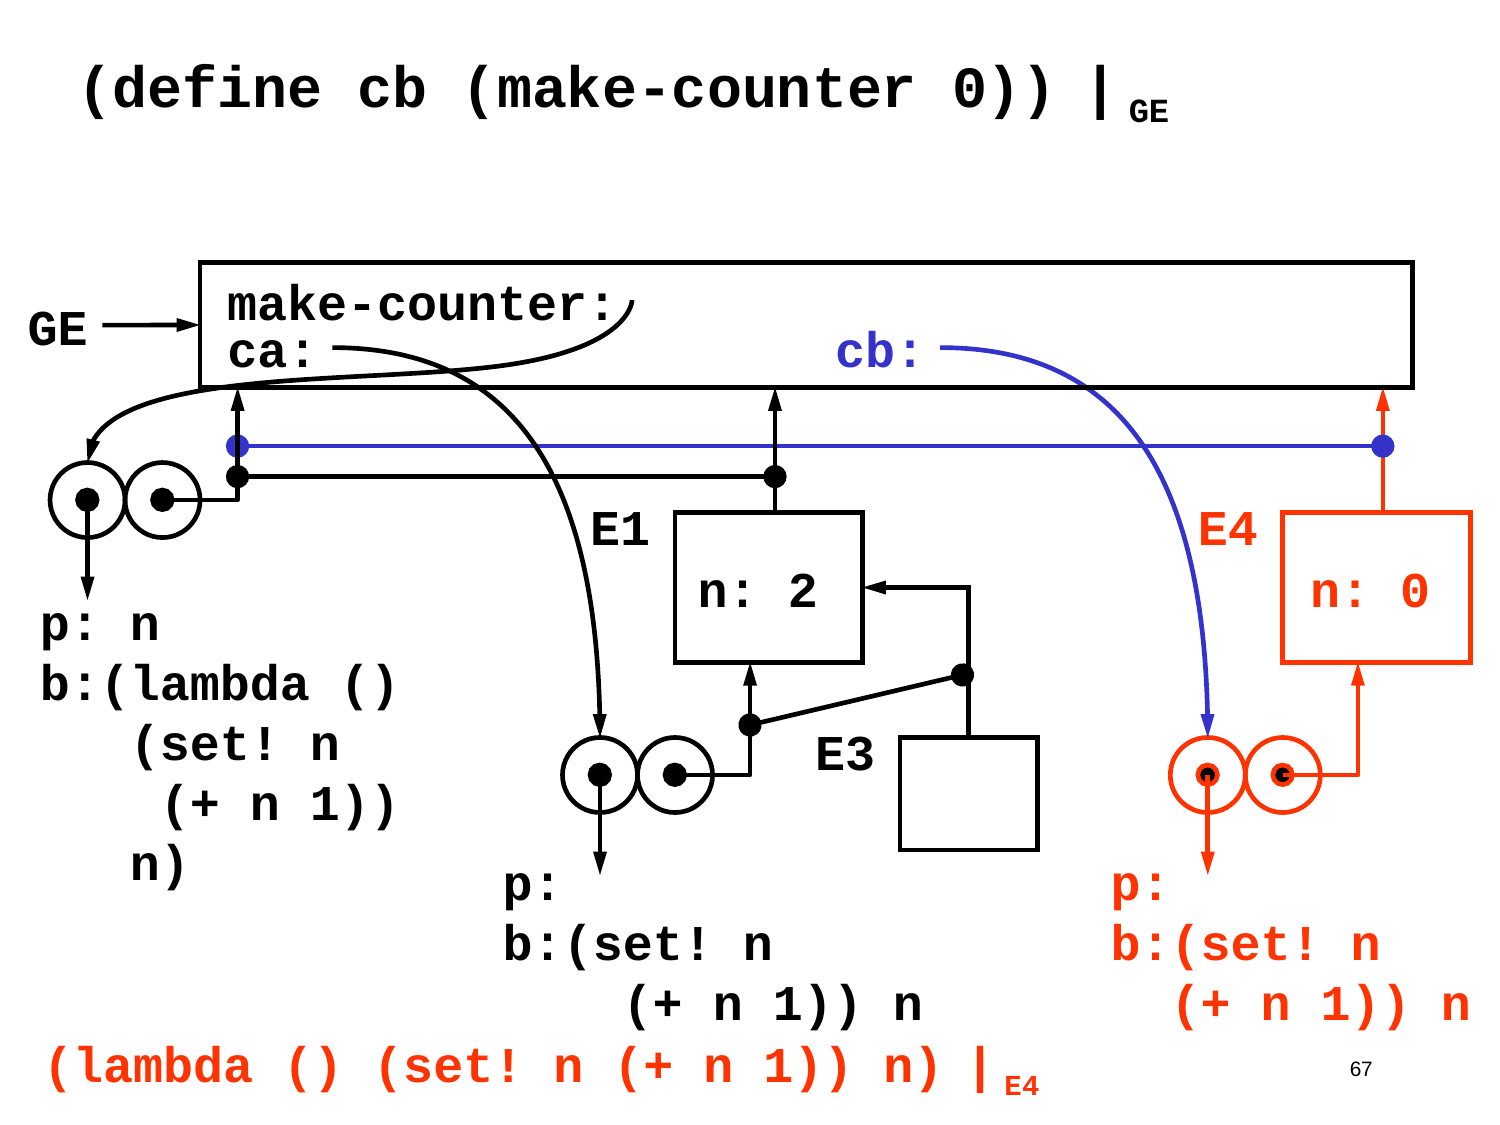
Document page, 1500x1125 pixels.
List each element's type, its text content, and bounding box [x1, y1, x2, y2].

text_box E4 [1183, 487, 1273, 563]
text_box E1 [575, 545, 580, 563]
text_box [1272, 765, 1292, 785]
text_box p: b:(set! n (+ n 1)) n [487, 842, 938, 1039]
text_box E3 [800, 712, 890, 788]
text_box [152, 490, 172, 510]
text_box n: 0 [1295, 549, 1446, 626]
text_box [77, 490, 98, 510]
text_box [1197, 765, 1218, 784]
text_box cb: [820, 309, 941, 385]
title (define cb (make-counter 0)) | GE [62, 24, 1338, 163]
text_box p: b:(set! n (+ n 1)) n [1095, 842, 1486, 1039]
text_box (lambda () (set! n (+ n 1)) n) | E4 [28, 1024, 1085, 1109]
text_box n: 2 [682, 549, 833, 626]
text_box [665, 765, 685, 785]
text_box ca: [212, 309, 333, 386]
text_box [590, 765, 610, 785]
text_box p: n b:(lambda () (set! n (+ n 1)) n) [24, 582, 415, 899]
text_box E4 [1183, 546, 1188, 563]
text_box make-counter: [212, 262, 633, 338]
text_box E1 [575, 487, 665, 563]
text_box make-counter: [606, 310, 633, 338]
text_box GE [12, 287, 103, 363]
